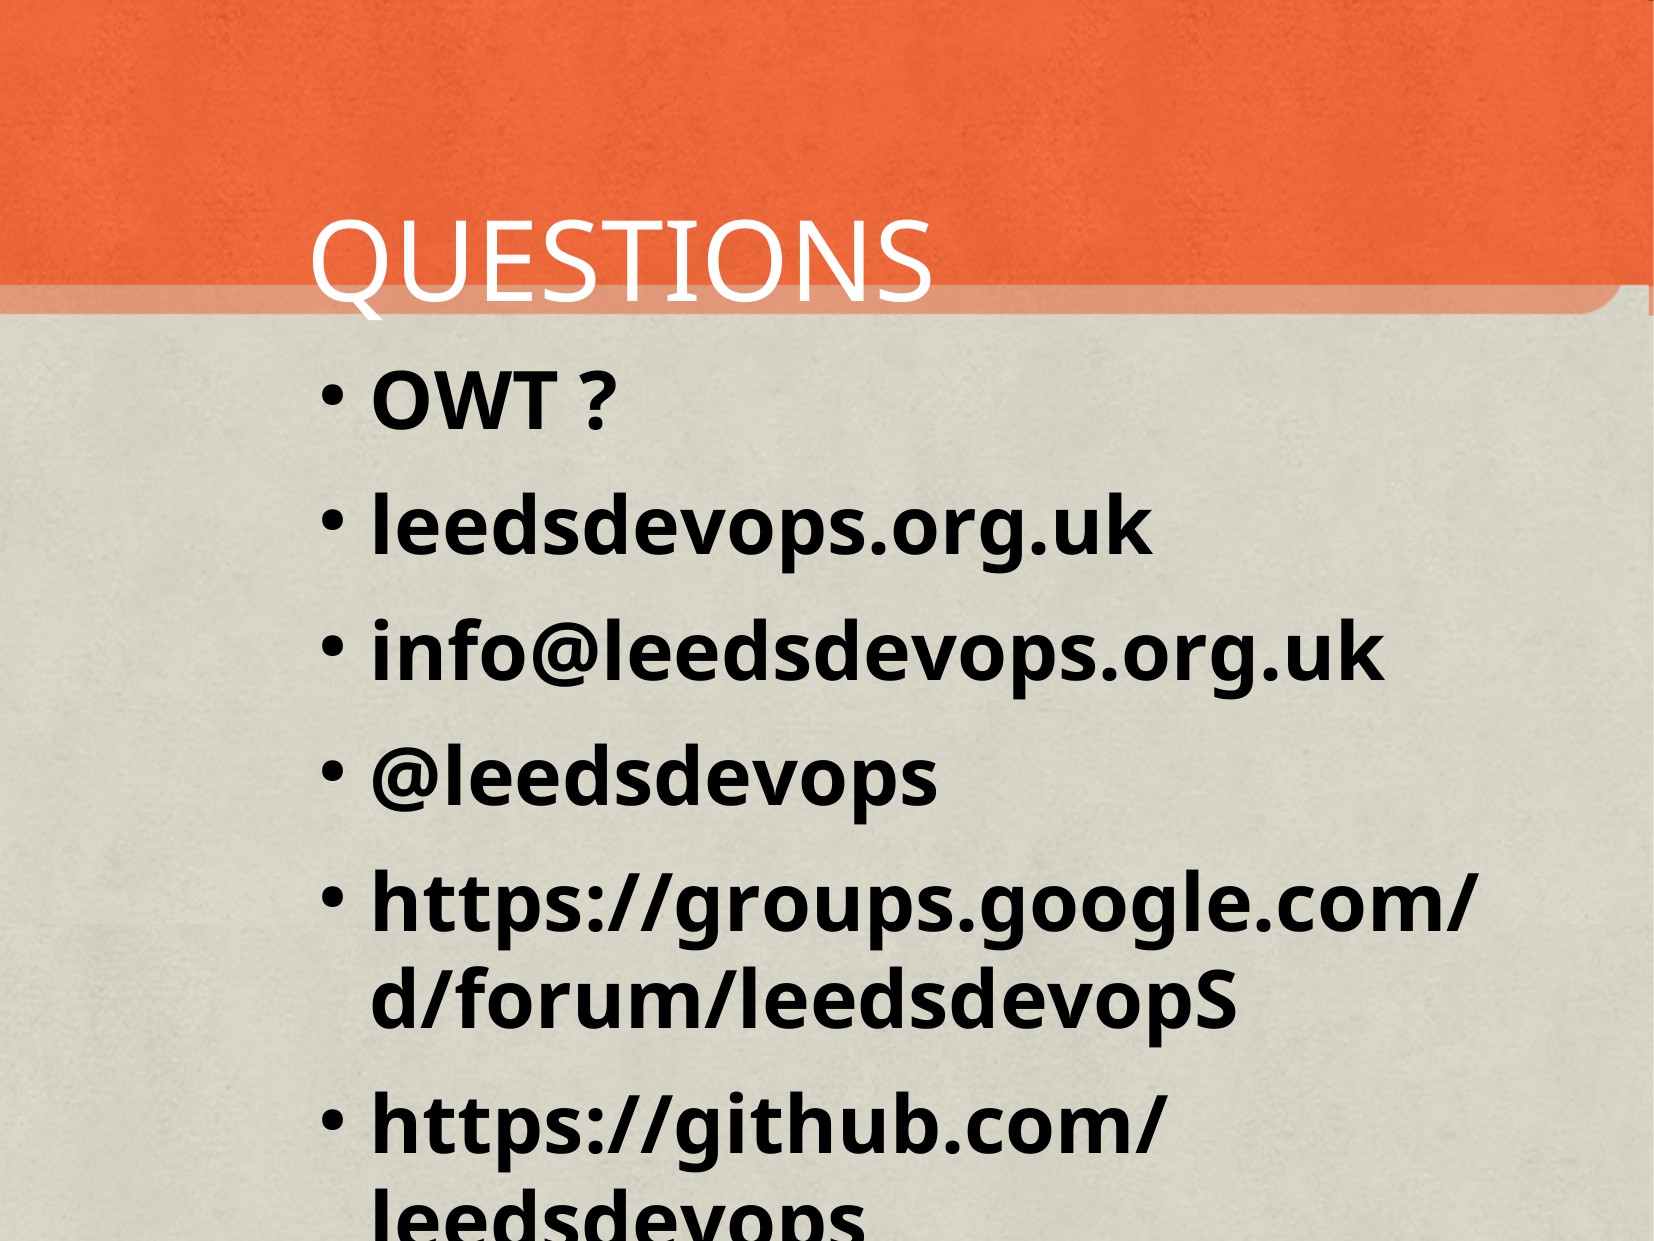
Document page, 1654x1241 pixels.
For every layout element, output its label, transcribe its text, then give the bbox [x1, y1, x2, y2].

picture [0, 0, 1654, 1241]
title QUESTIONS [306, 189, 1654, 317]
list OWT ? leedsdevops.org.uk info@leedsdevops.org.uk @leedsdevops https://groups.google.com/d/forum/leedsdevopS https://github.com/leedsdevops [301, 348, 1588, 1241]
